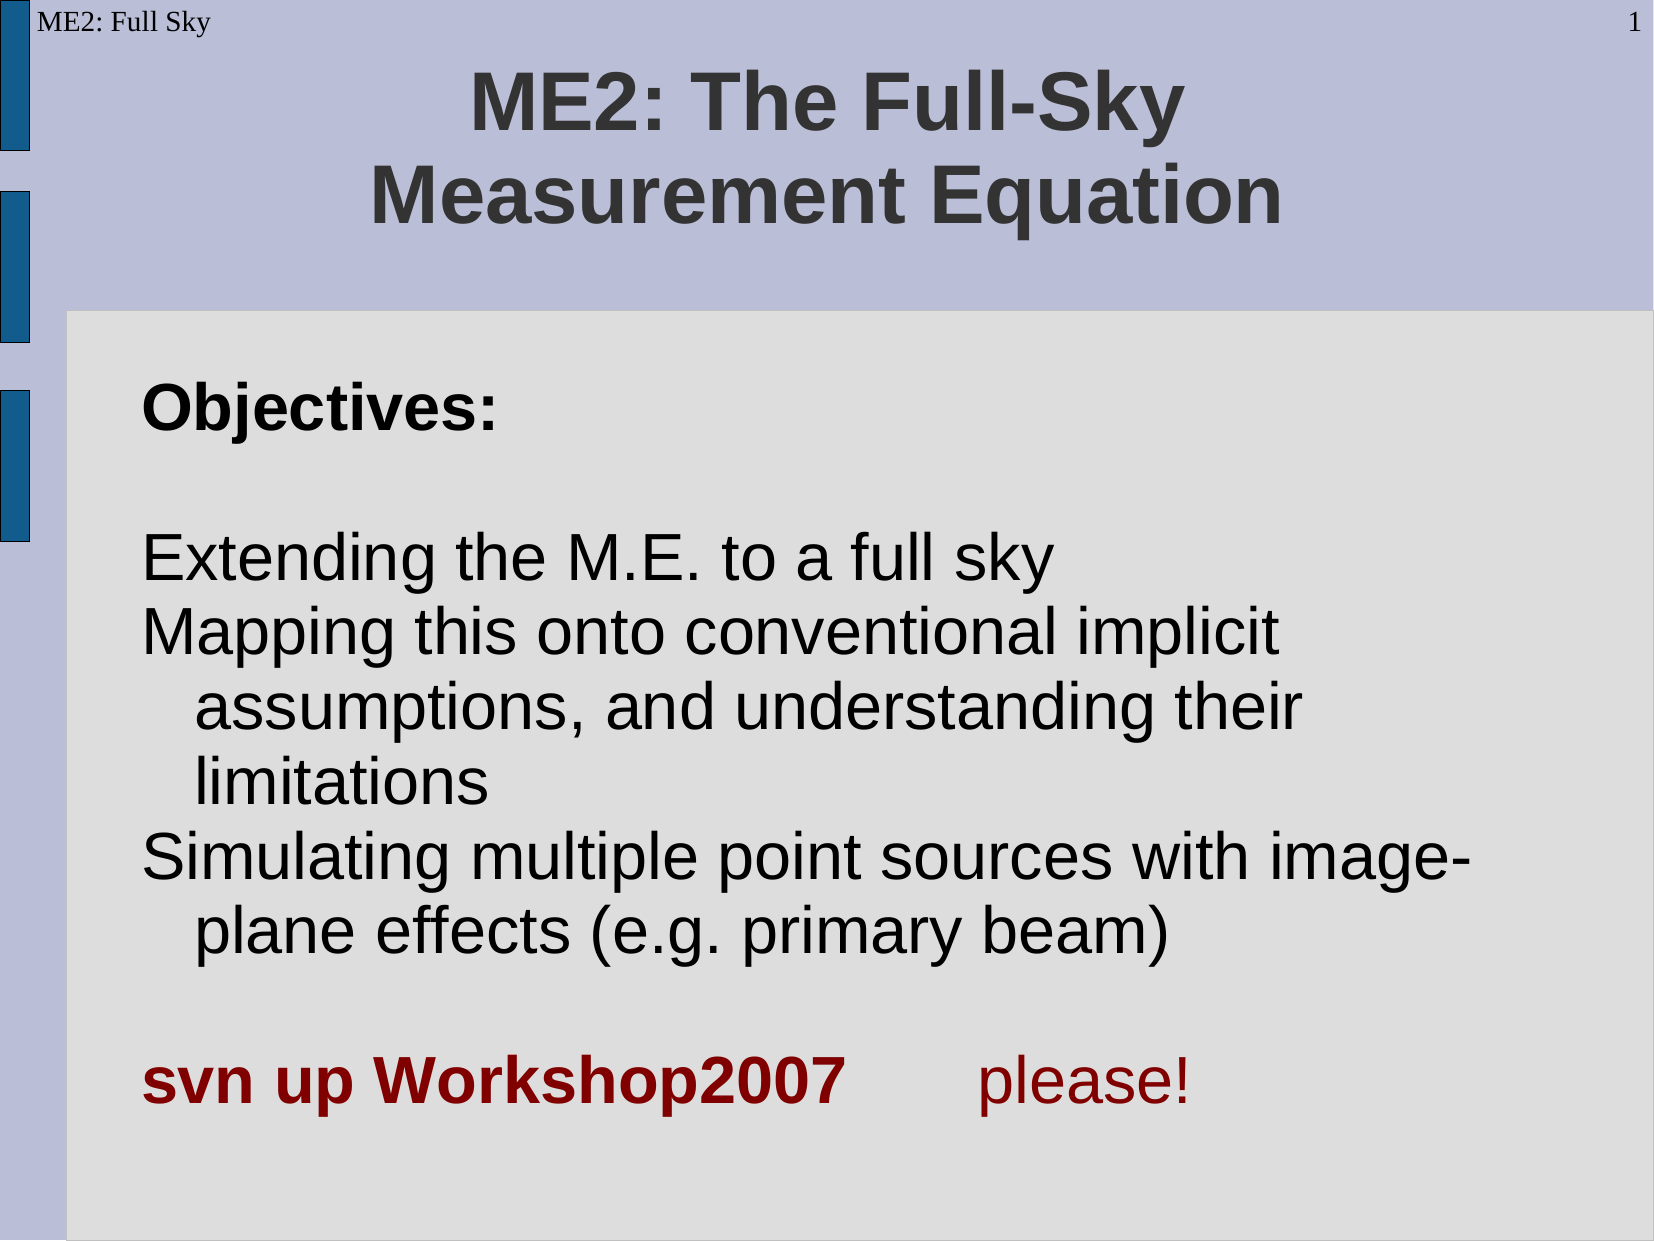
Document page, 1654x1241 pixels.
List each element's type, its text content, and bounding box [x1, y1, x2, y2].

list Objectives: Extending the M.E. to a full sky Mapping this onto conventional implicit assumptions, and understanding their limitations Simulating multiple point sources with image-plane effects (e.g. primary beam) svn up Workshop2007 please! [123, 370, 1536, 1226]
title ME2: The Full-Sky Measurement Equation [121, 49, 1534, 341]
